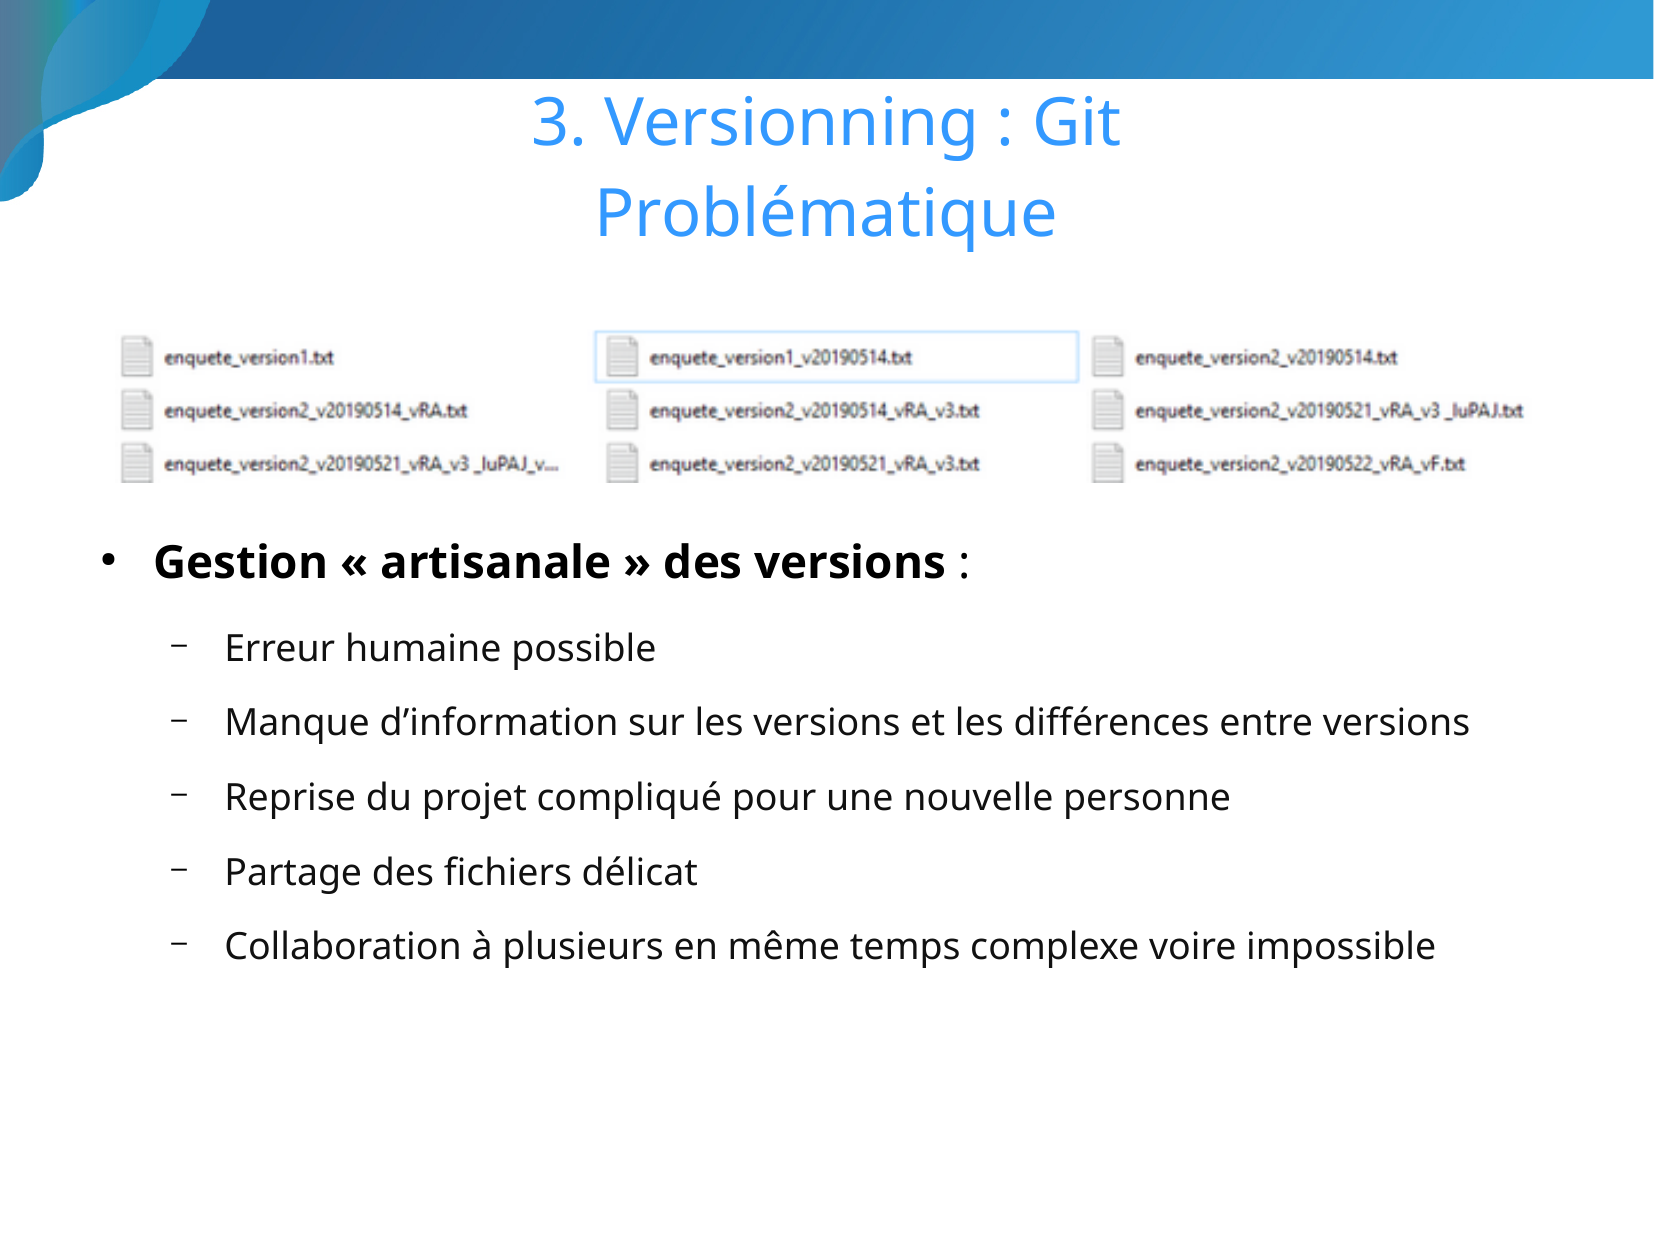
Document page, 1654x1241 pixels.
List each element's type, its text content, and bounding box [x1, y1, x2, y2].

picture [0, 0, 1654, 1241]
title 3. Versionning : Git Problématique [82, 68, 1571, 261]
list Gestion « artisanale » des versions : Erreur humaine possible Manque d’information sur les versions et les différences entre versions Reprise du projet compliqué pour une nouvelle personne Partage des fichiers délicat Collaboration à plusieurs en même temps complexe voire impossible [82, 487, 1571, 1013]
